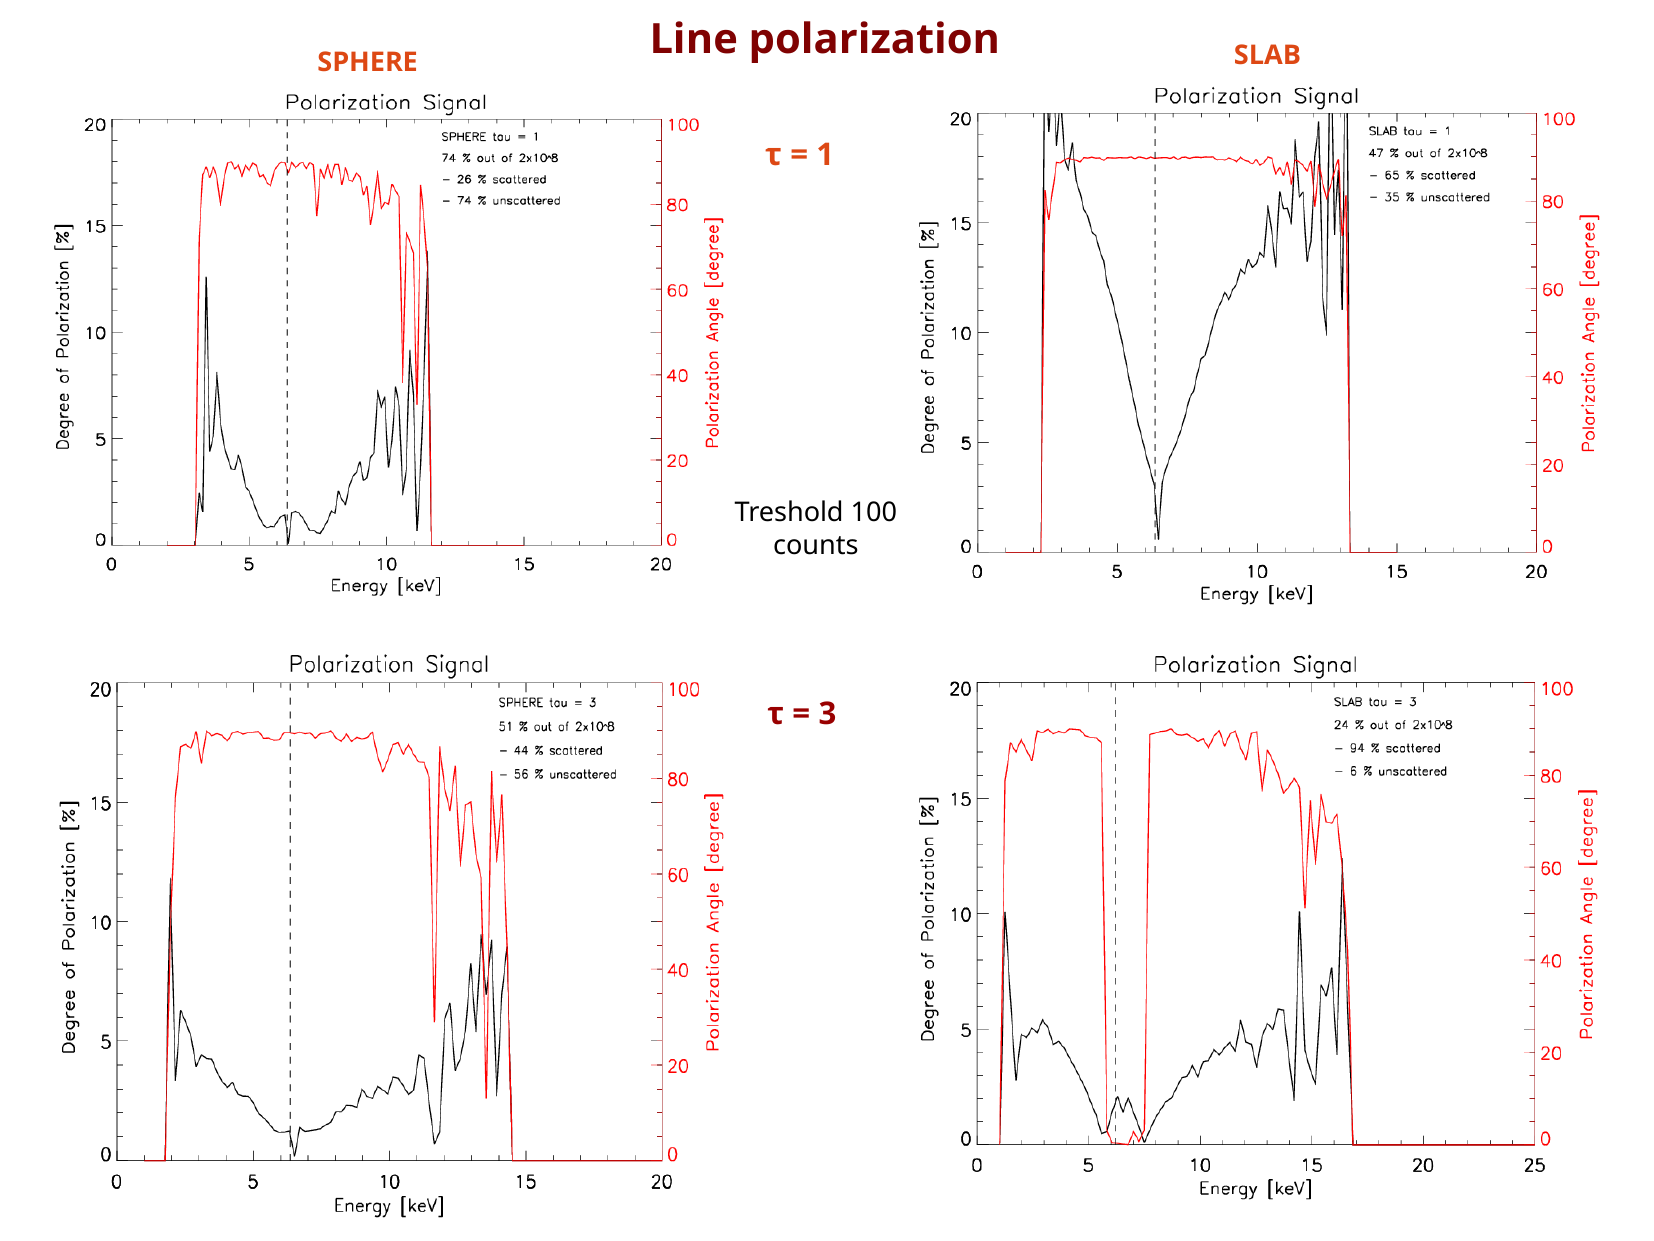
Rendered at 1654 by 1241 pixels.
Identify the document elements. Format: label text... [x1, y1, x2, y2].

picture [870, 80, 1643, 619]
text_box Treshold 100 counts [716, 487, 916, 568]
picture [6, 87, 766, 610]
text_box SPHERE [285, 36, 451, 85]
text_box SLAB [1200, 29, 1336, 78]
picture [870, 648, 1641, 1216]
text_box Line polarization [0, 4, 1651, 71]
text_box τ = 3 [752, 683, 888, 736]
text_box τ = 1 [750, 124, 886, 177]
picture [12, 647, 766, 1233]
